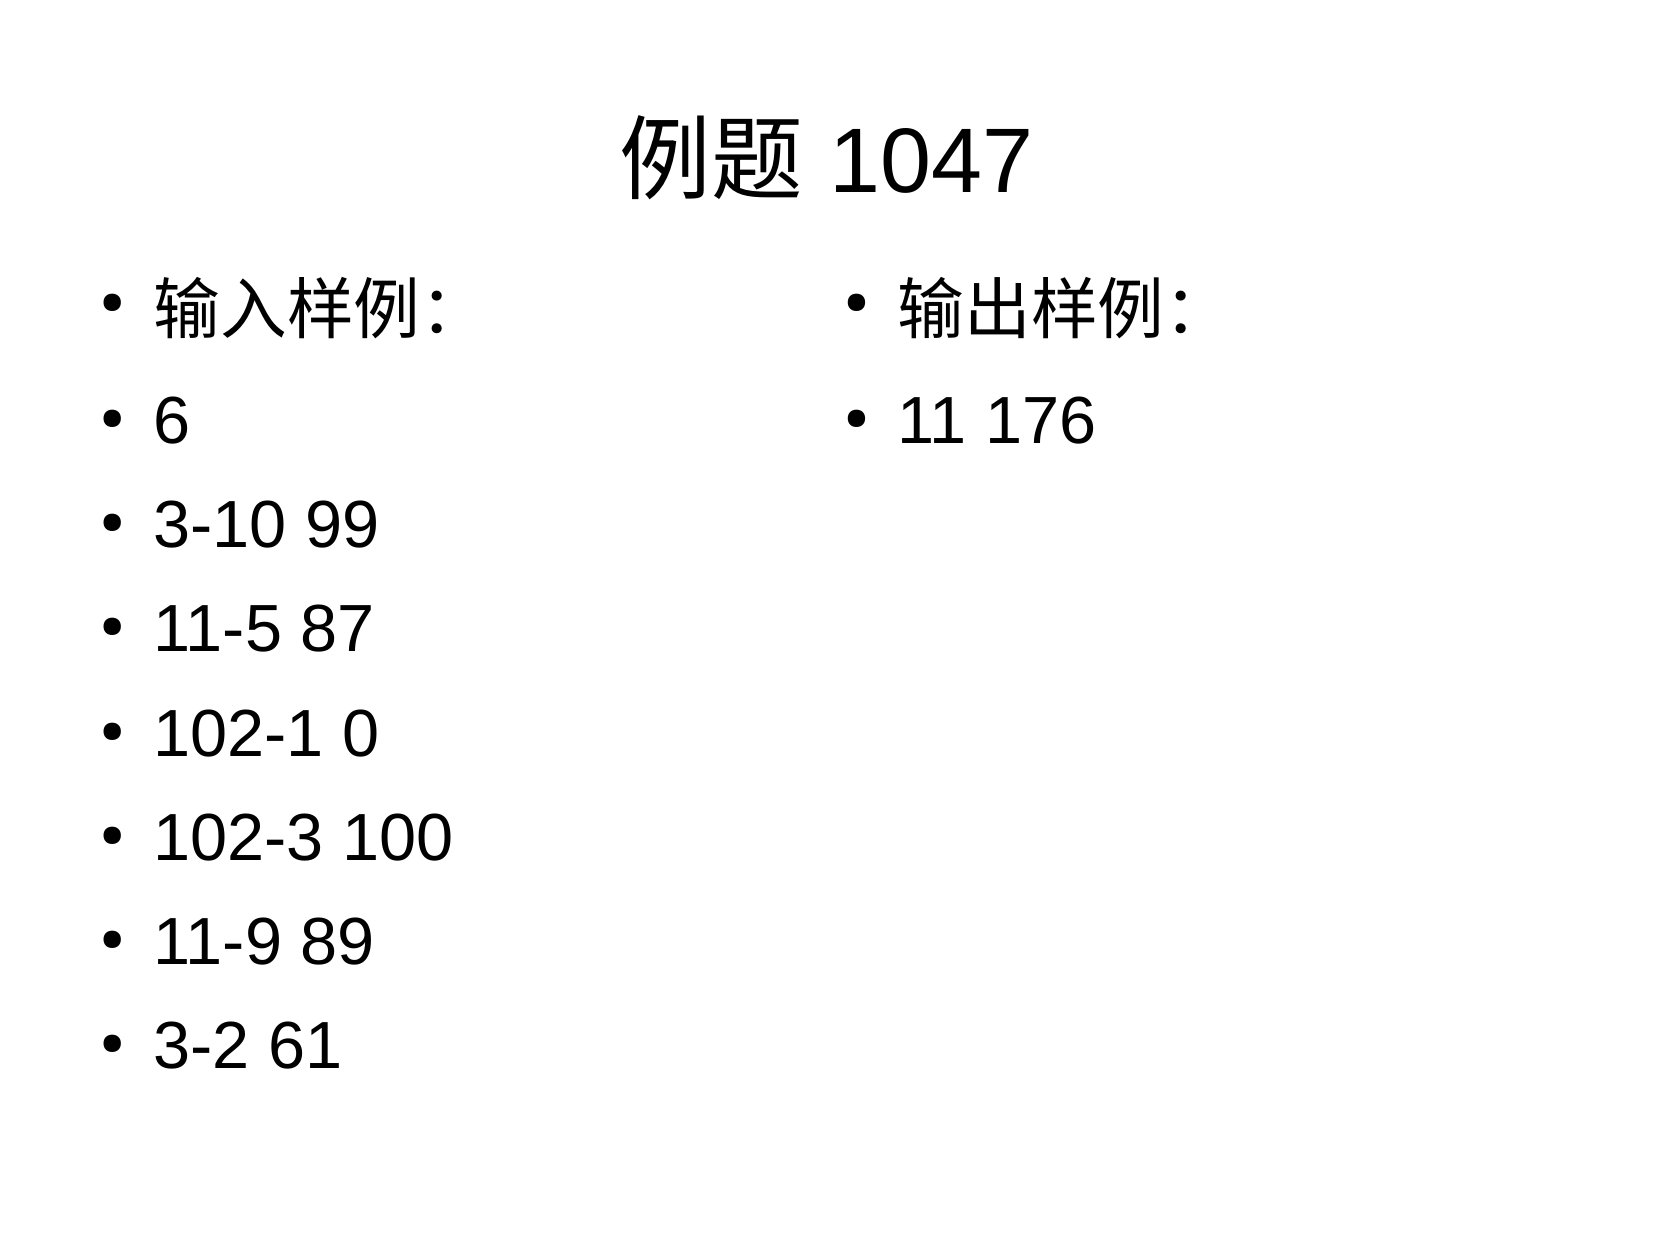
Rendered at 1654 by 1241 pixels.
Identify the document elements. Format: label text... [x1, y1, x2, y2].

list 输入样例： 6 3-10 99 11-5 87 102-1 0 102-3 100 11-9 89 3-2 61 [82, 256, 804, 1205]
title 例题1047 [82, 49, 1571, 257]
list 输出样例： 11 176 [826, 256, 1548, 1205]
